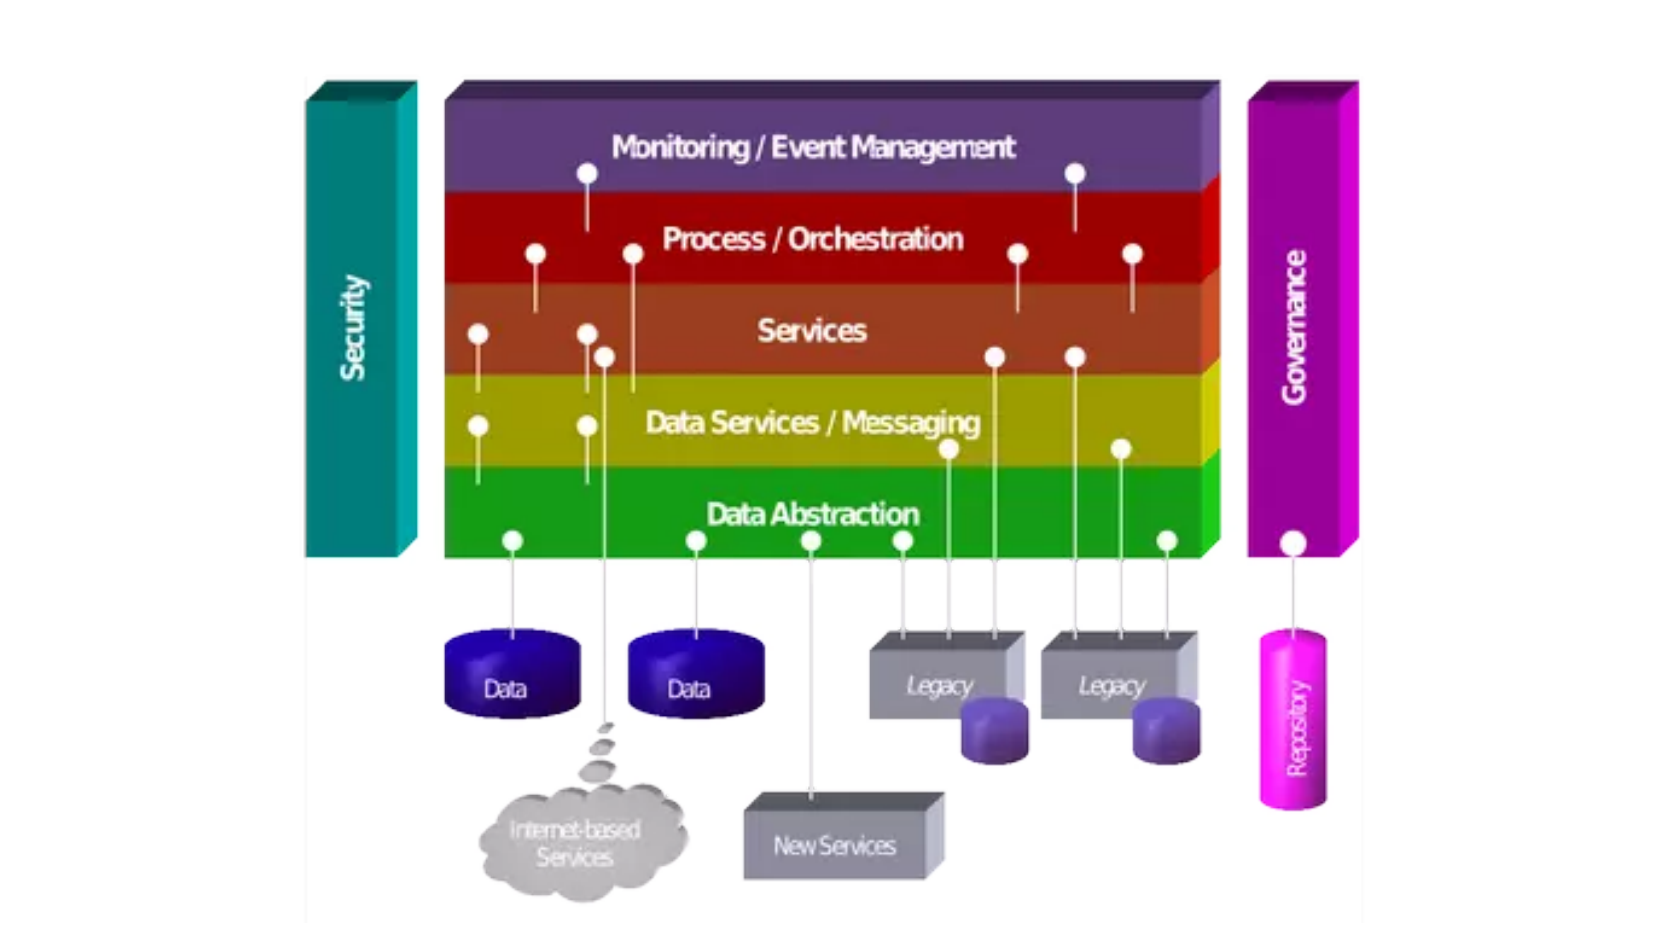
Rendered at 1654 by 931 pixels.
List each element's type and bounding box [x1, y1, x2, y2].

picture [271, 5, 1382, 924]
